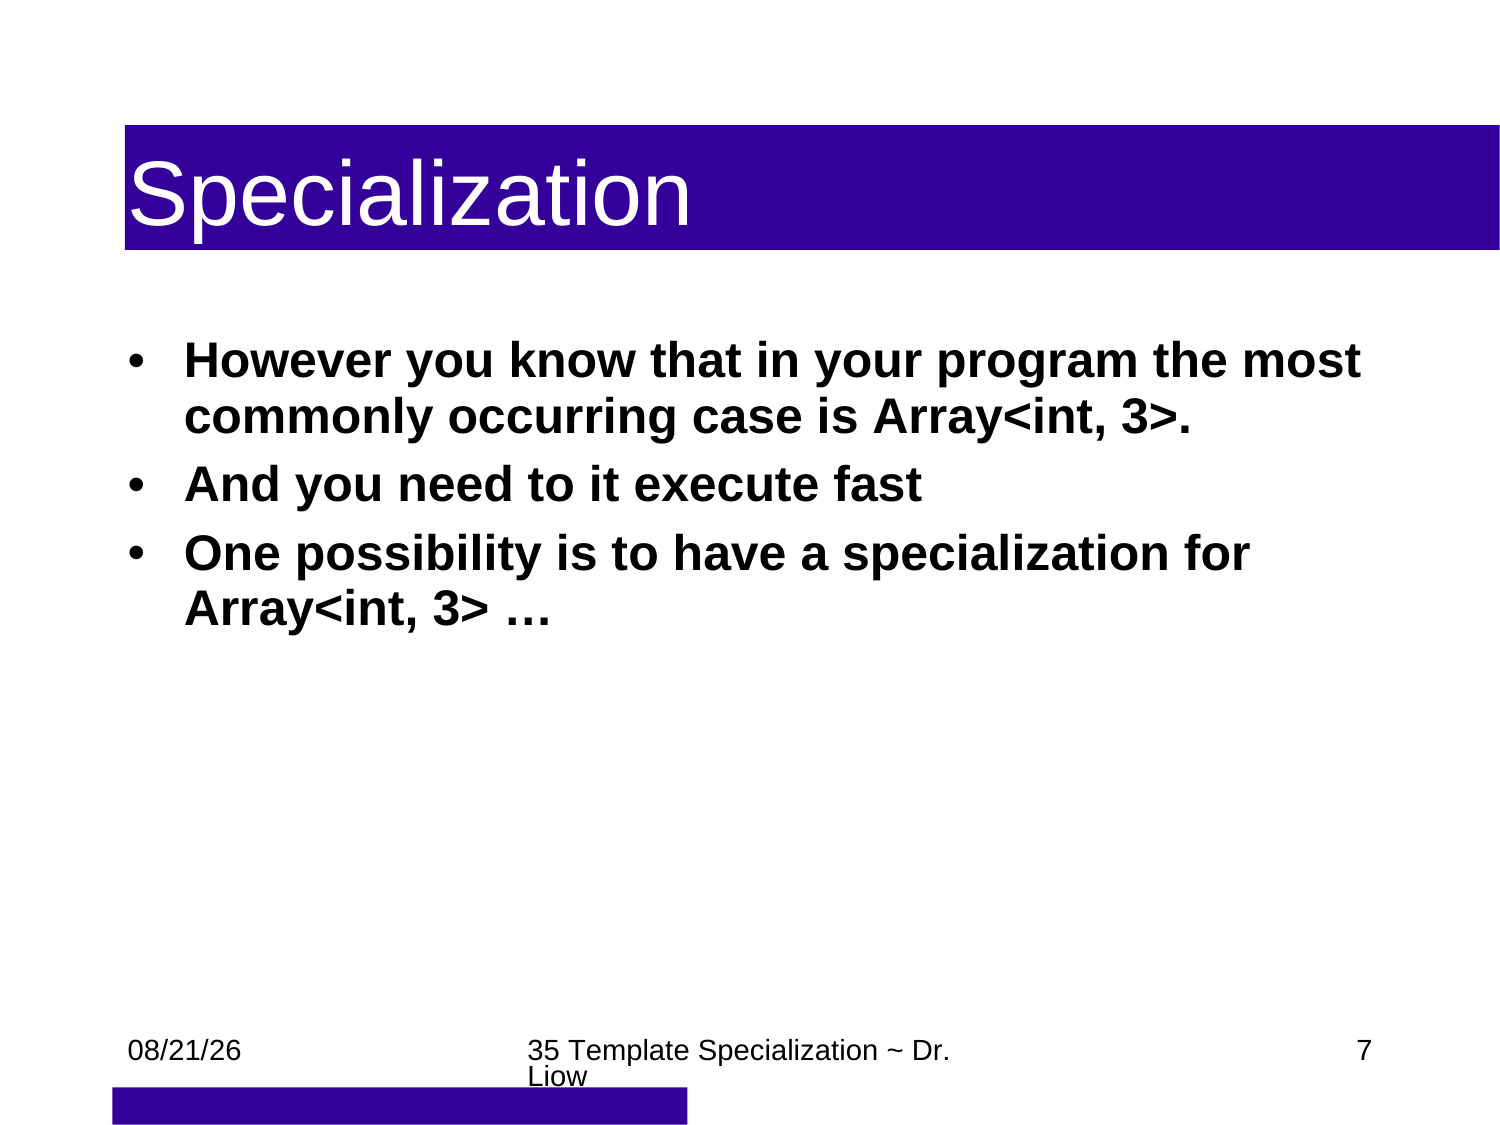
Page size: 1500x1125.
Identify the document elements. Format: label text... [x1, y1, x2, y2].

list However you know that in your program the most commonly occurring case is Array<int, 3>. And you need to it execute fast One possibility is to have a specialization for Array<int, 3> … [112, 324, 1388, 1001]
title Specialization [112, 99, 1388, 288]
